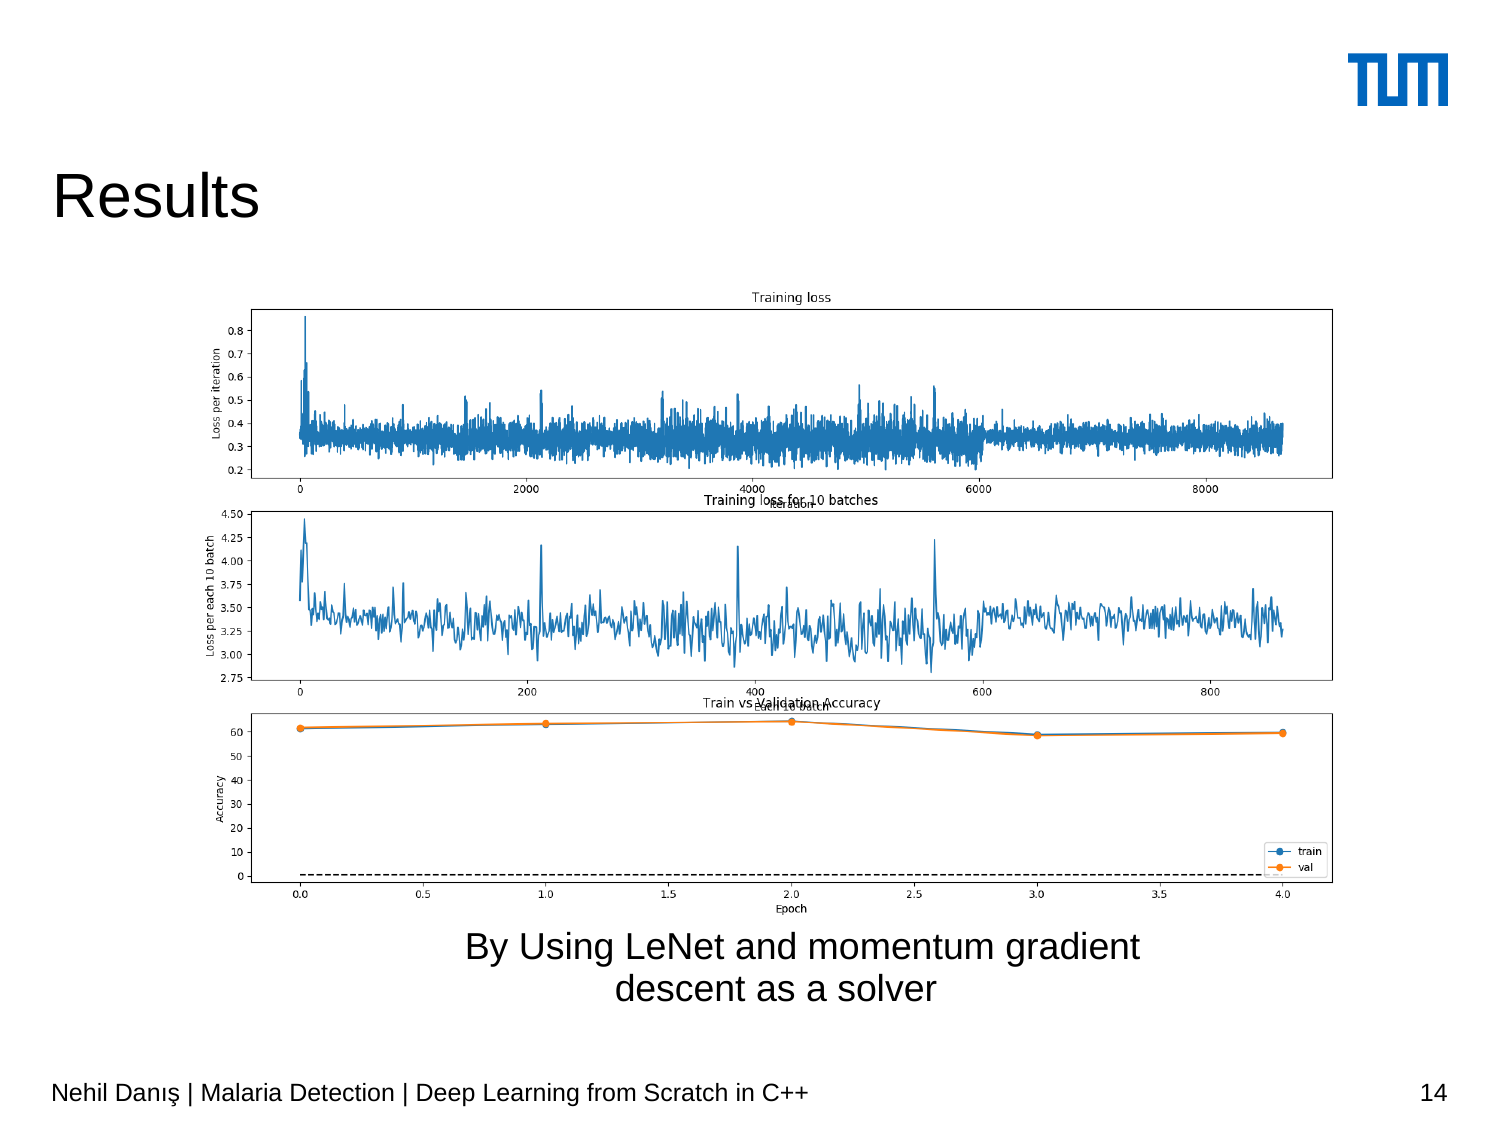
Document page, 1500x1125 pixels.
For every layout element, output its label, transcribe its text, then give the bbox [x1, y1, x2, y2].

picture [76, 219, 1471, 964]
slide_number <number> [1112, 1061, 1448, 1122]
footer Nehil Danış | Malaria Detection | Deep Learning from Scratch in C++ [51, 1061, 1112, 1122]
title Results [52, 163, 1449, 231]
text_box By Using LeNet and momentum gradient descent as a solver [300, 918, 1261, 1017]
